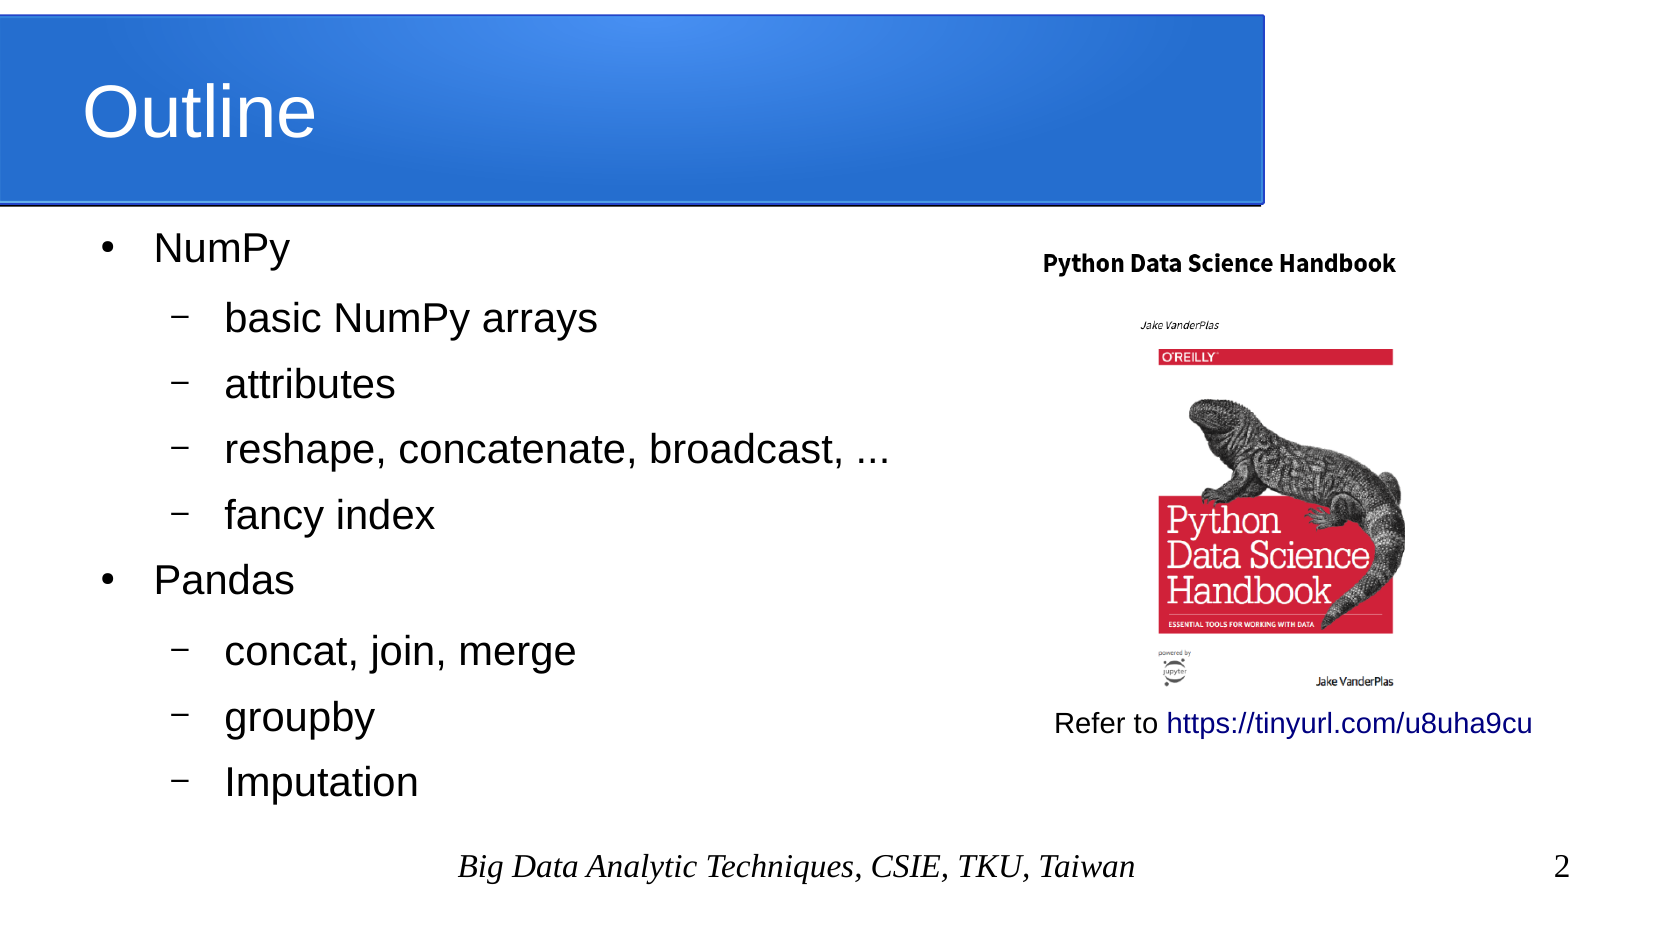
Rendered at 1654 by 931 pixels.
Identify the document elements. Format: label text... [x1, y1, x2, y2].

list NumPy basic NumPy arrays attributes reshape, concatenate, broadcast, ... fancy index Pandas concat, join, merge groupby Imputation [82, 224, 1571, 815]
text_box Refer to https://tinyurl.com/u8uha9cu [1039, 699, 1571, 780]
picture [1039, 242, 1405, 695]
title Outline [82, 35, 1235, 189]
